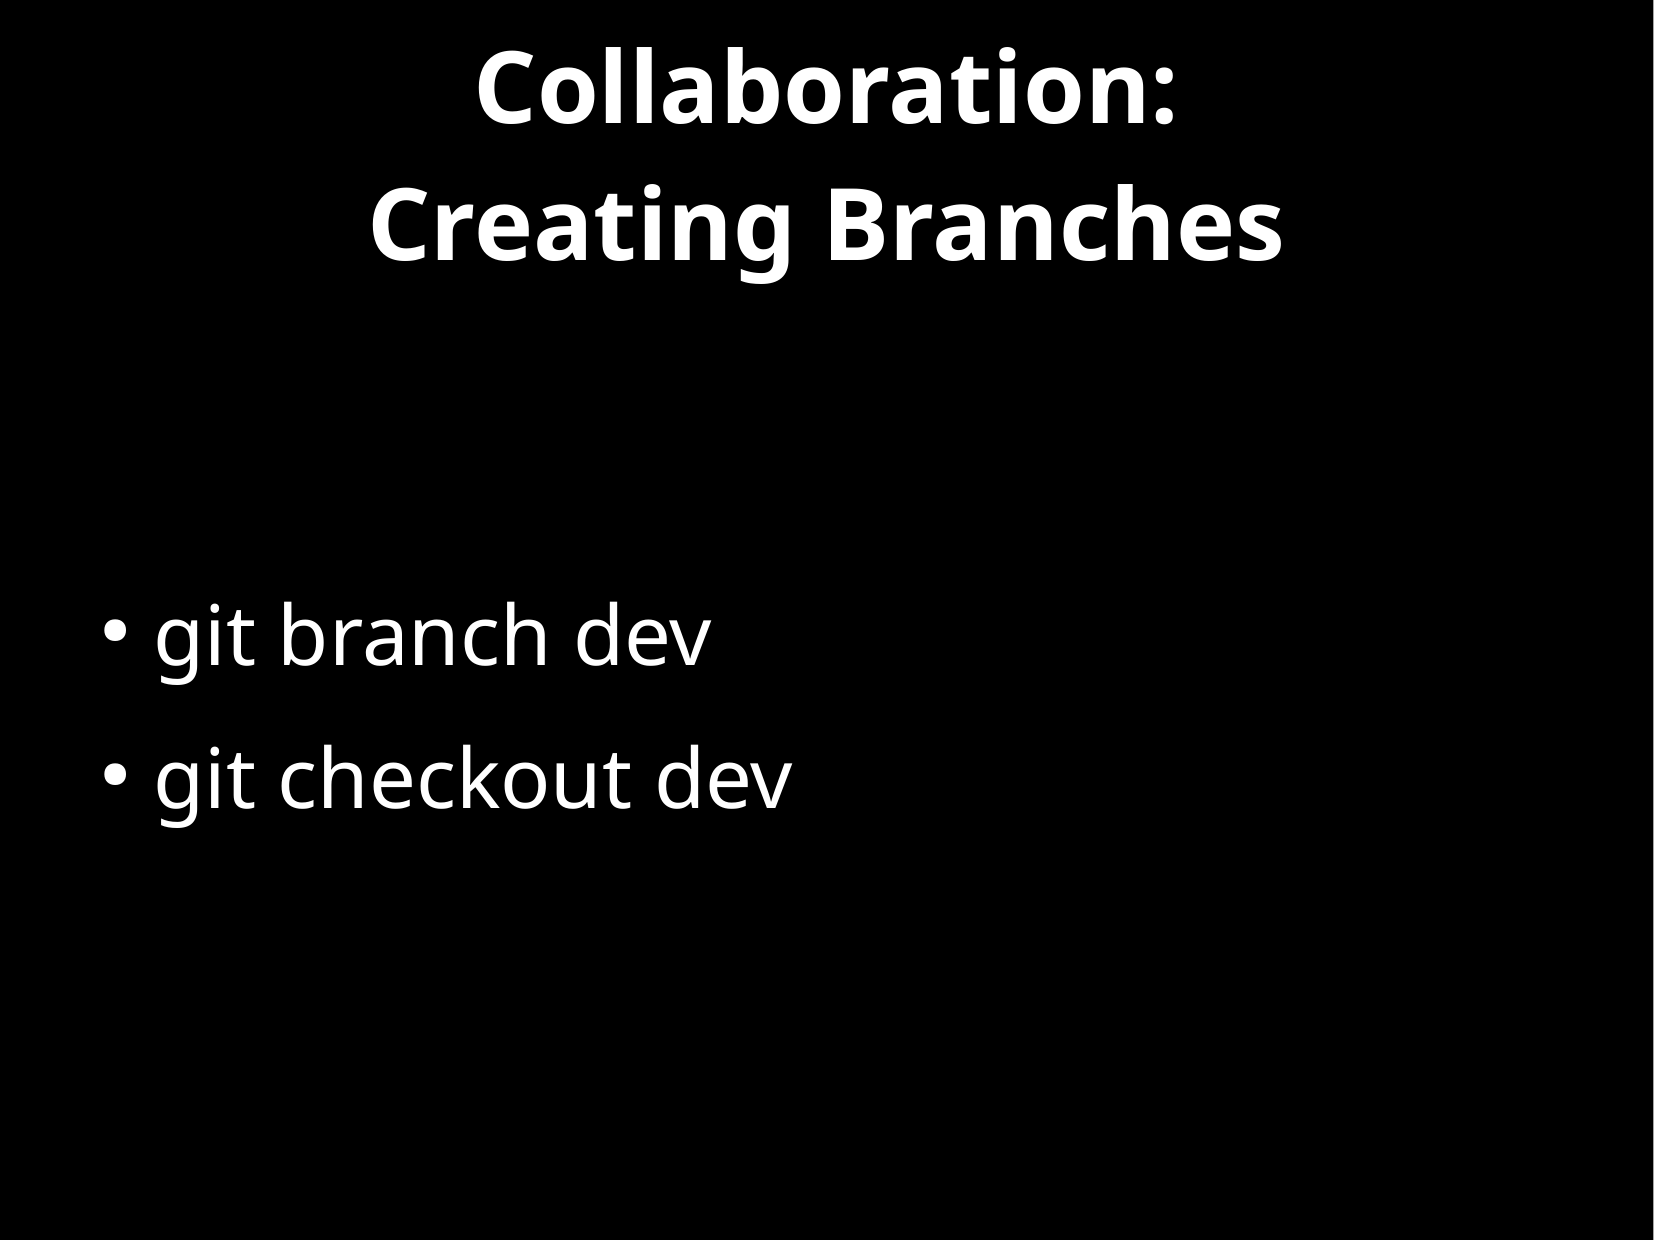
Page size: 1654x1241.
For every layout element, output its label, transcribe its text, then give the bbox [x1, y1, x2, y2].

list git branch dev git checkout dev [82, 290, 1571, 1010]
title Collaboration: Creating Branches [82, 26, 1571, 280]
